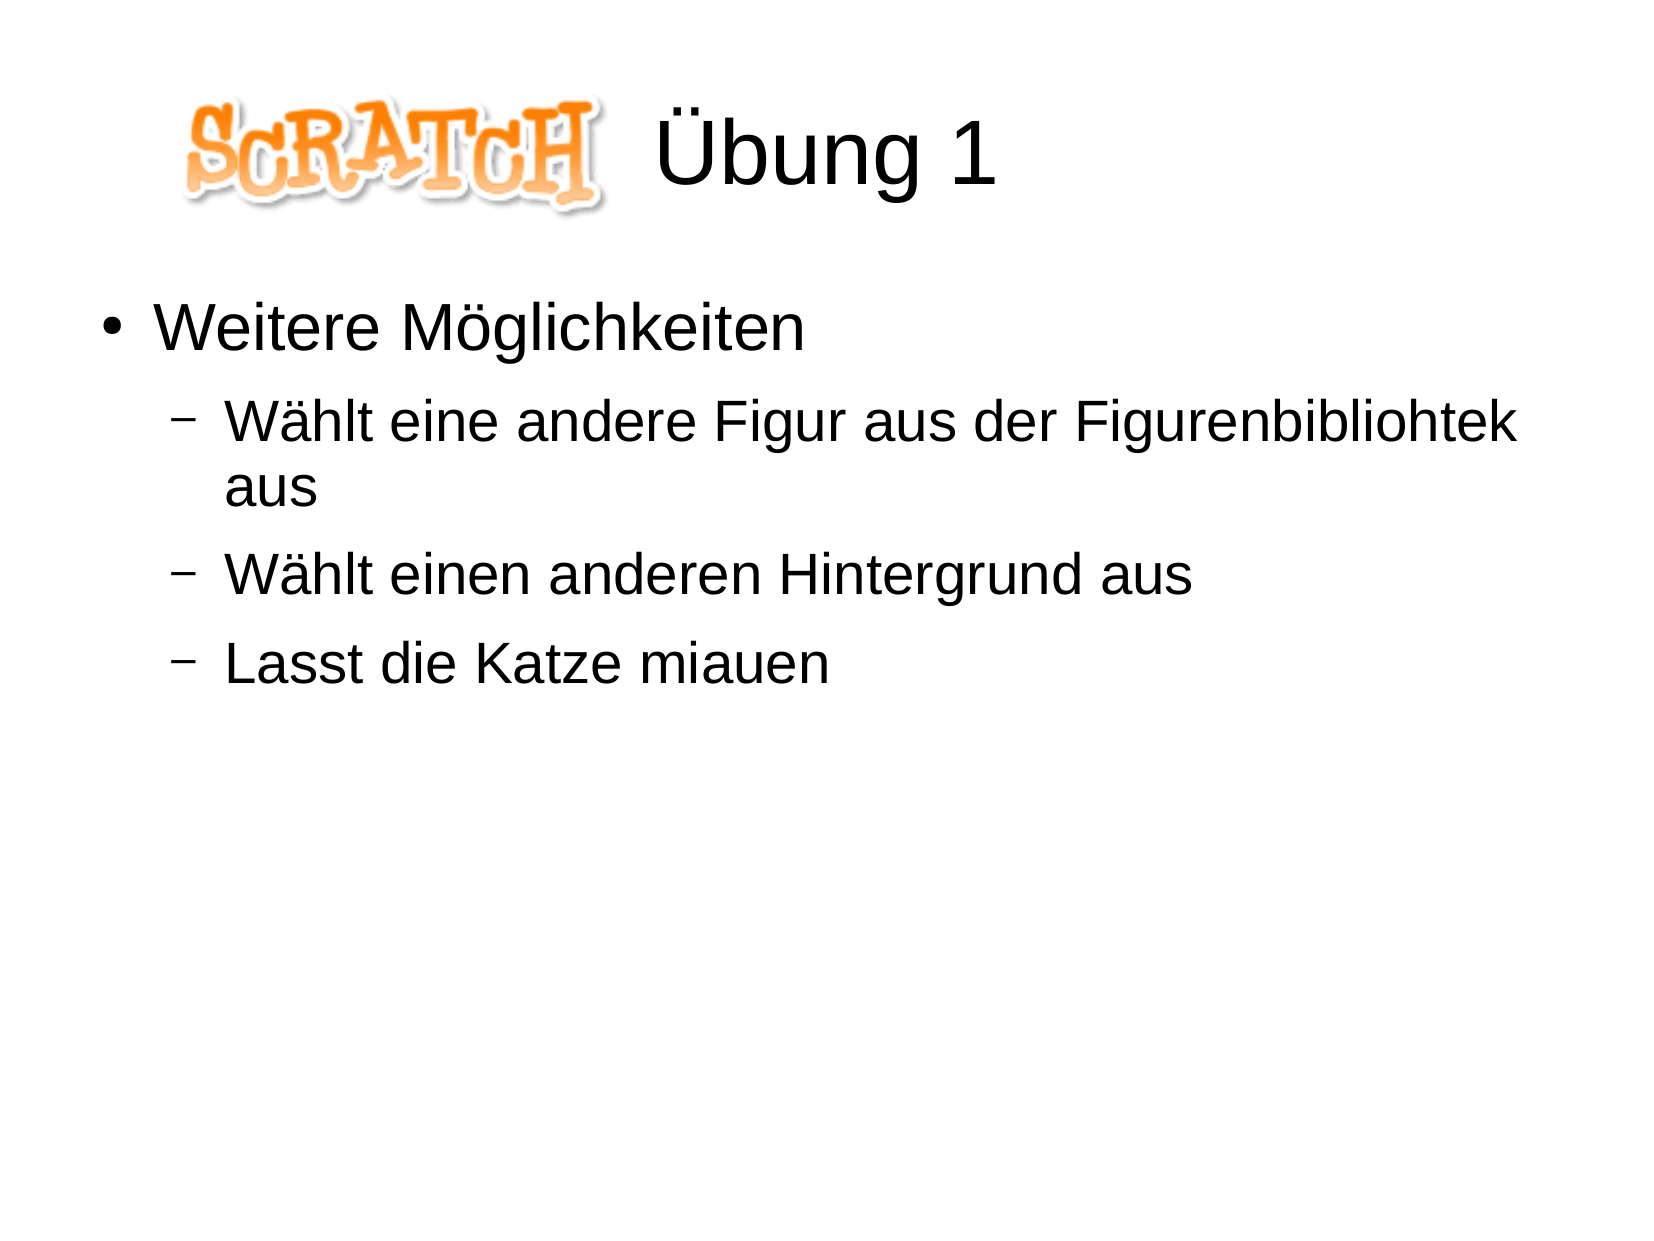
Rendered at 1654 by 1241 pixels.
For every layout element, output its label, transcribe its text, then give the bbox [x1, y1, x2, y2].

picture [177, 90, 616, 223]
list Weitere Möglichkeiten Wählt eine andere Figur aus der Figurenbibliohtek aus Wählt einen anderen Hintergrund aus Lasst die Katze miauen [82, 290, 1571, 1010]
title Übung 1 [82, 49, 1571, 257]
